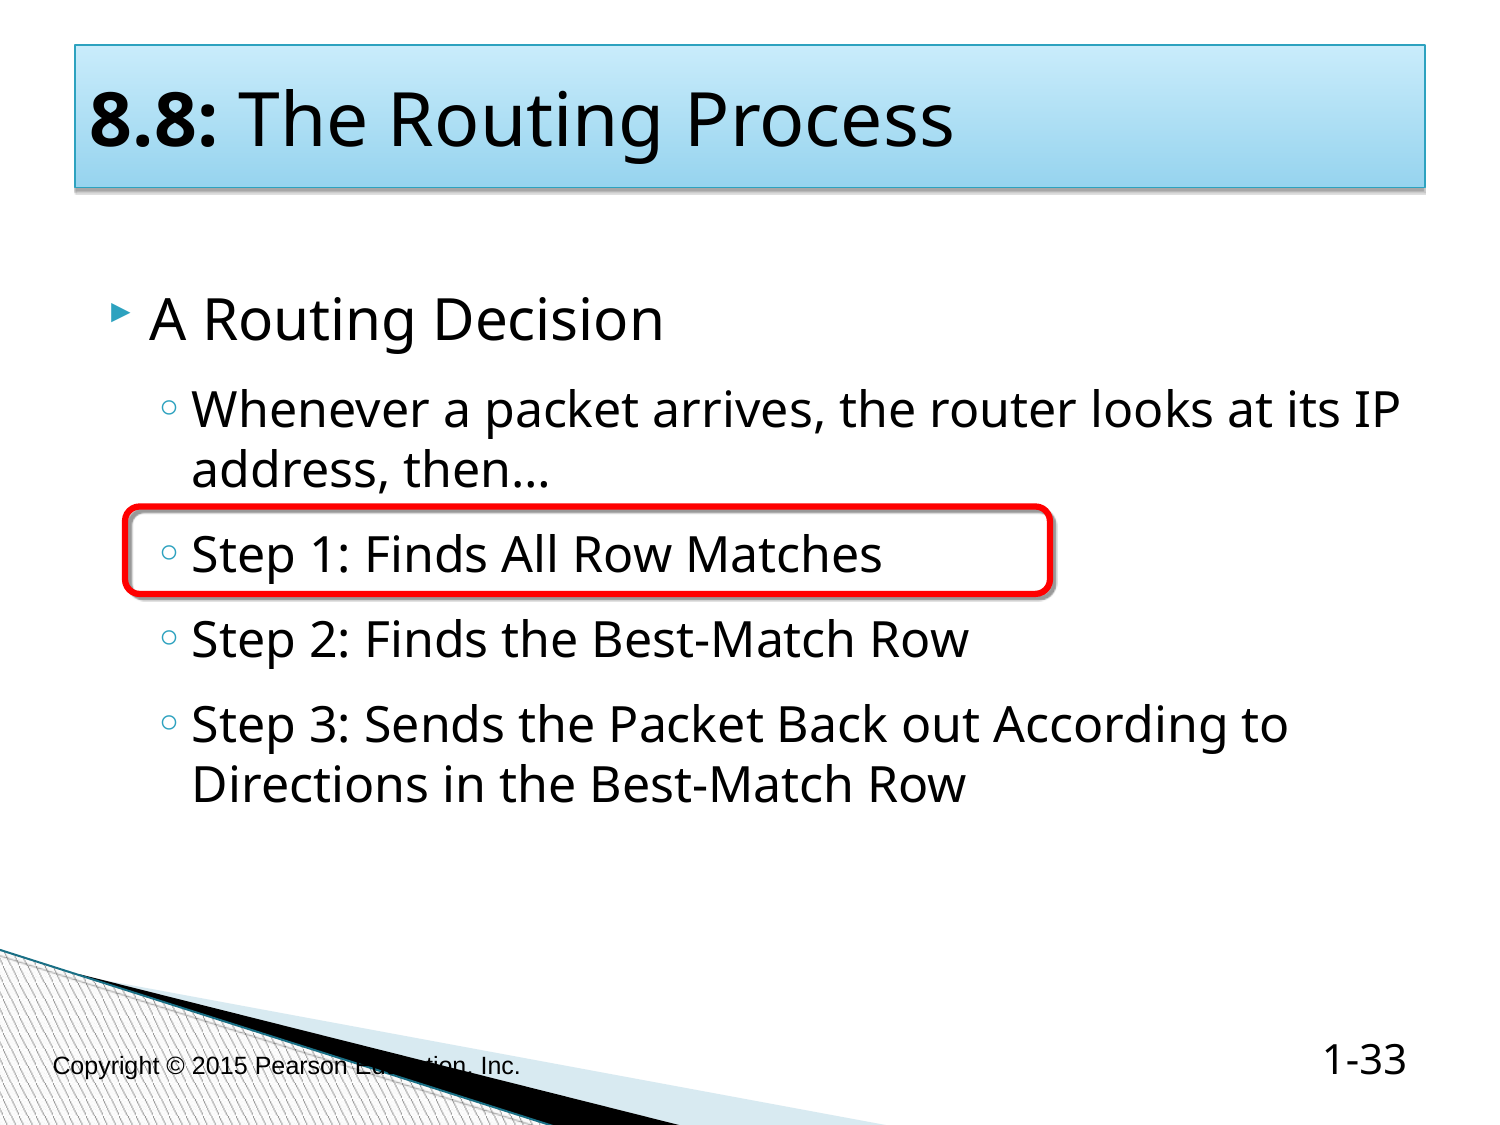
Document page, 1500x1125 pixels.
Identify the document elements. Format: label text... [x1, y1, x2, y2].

slide_number 1-<number> [1287, 1037, 1423, 1098]
list A Routing Decision Whenever a packet arrives, the router looks at its IP address, then… Step 1: Finds All Row Matches Step 2: Finds the Best-Match Row Step 3: Sends the Packet Back out According to Directions in the Best-Match Row [75, 275, 1425, 986]
picture [0, 952, 543, 1125]
footer Copyright © 2015 Pearson Education, Inc. [37, 1040, 550, 1088]
title 8.8: The Routing Process [75, 45, 1425, 188]
